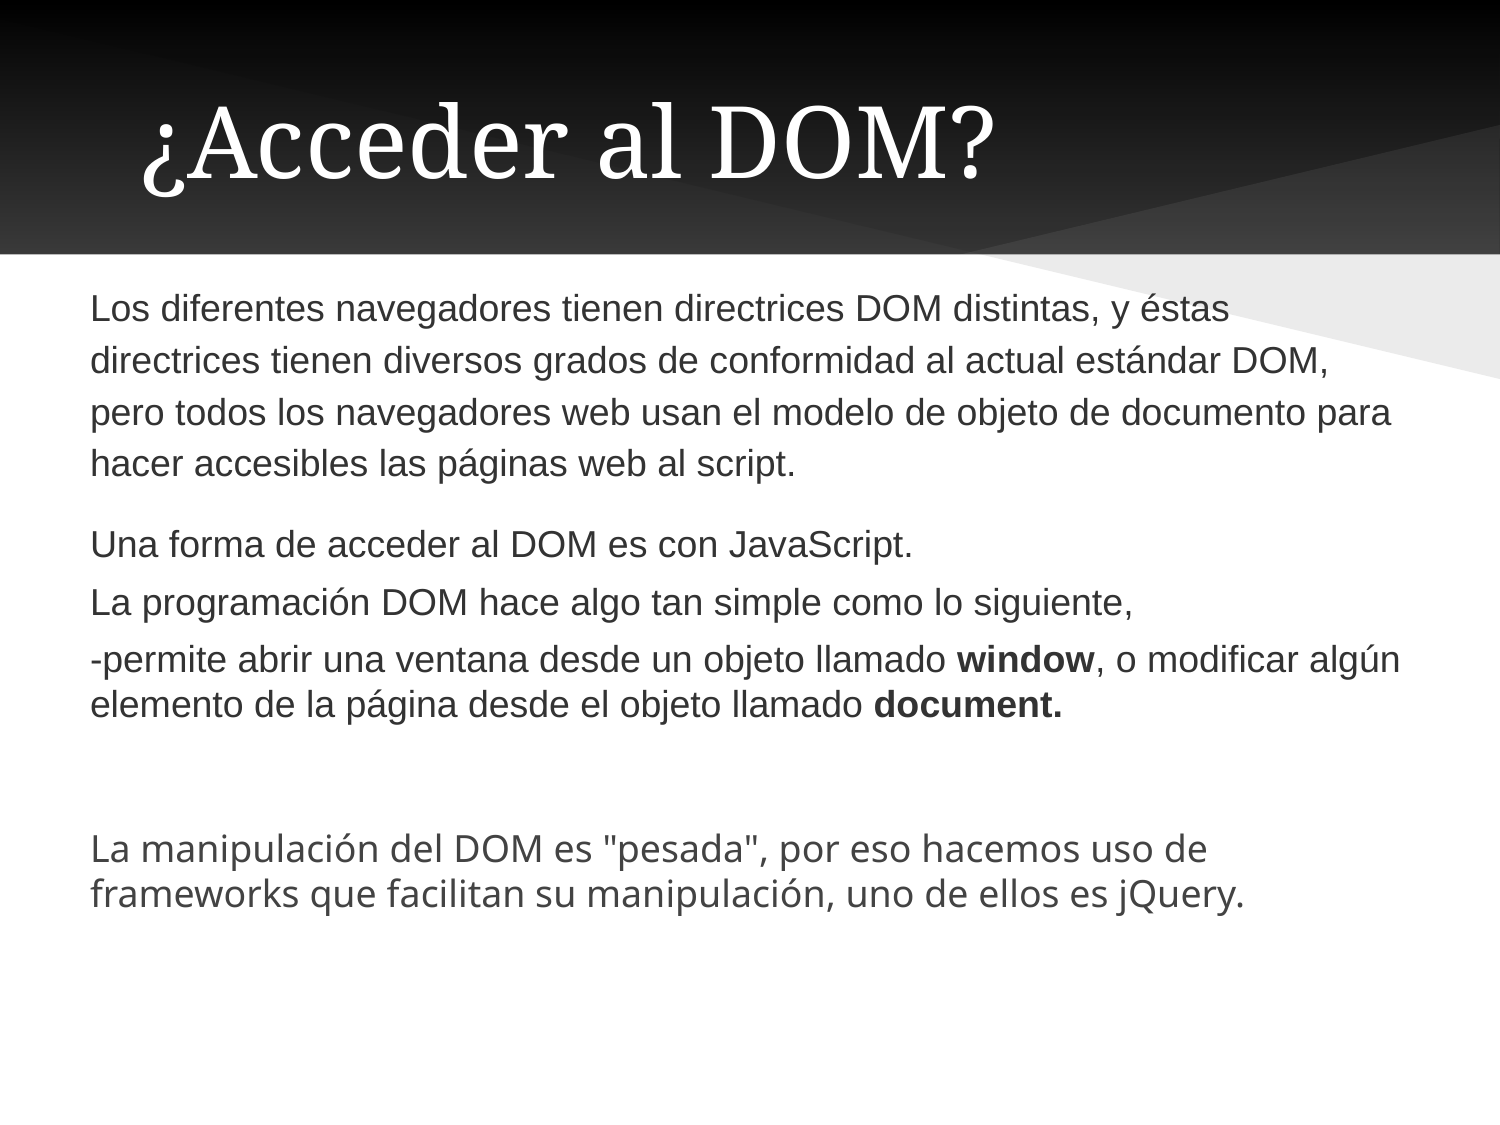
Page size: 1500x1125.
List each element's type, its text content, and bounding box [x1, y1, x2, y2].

list Los diferentes navegadores tienen directrices DOM distintas, y éstas directrices tienen diversos grados de conformidad al actual estándar DOM, pero todos los navegadores web usan el modelo de objeto de documento para hacer accesibles las páginas web al script. Una forma de acceder al DOM es con JavaScript. La programación DOM hace algo tan simple como lo siguiente, -permite abrir una ventana desde un objeto llamado window, o modificar algún elemento de la página desde el objeto llamado document. La manipulación del DOM es "pesada", por eso hacemos uso de frameworks que facilitan su manipulación, uno de ellos es jQuery. [75, 262, 1425, 1078]
title ¿Acceder al DOM? [75, 45, 1425, 233]
